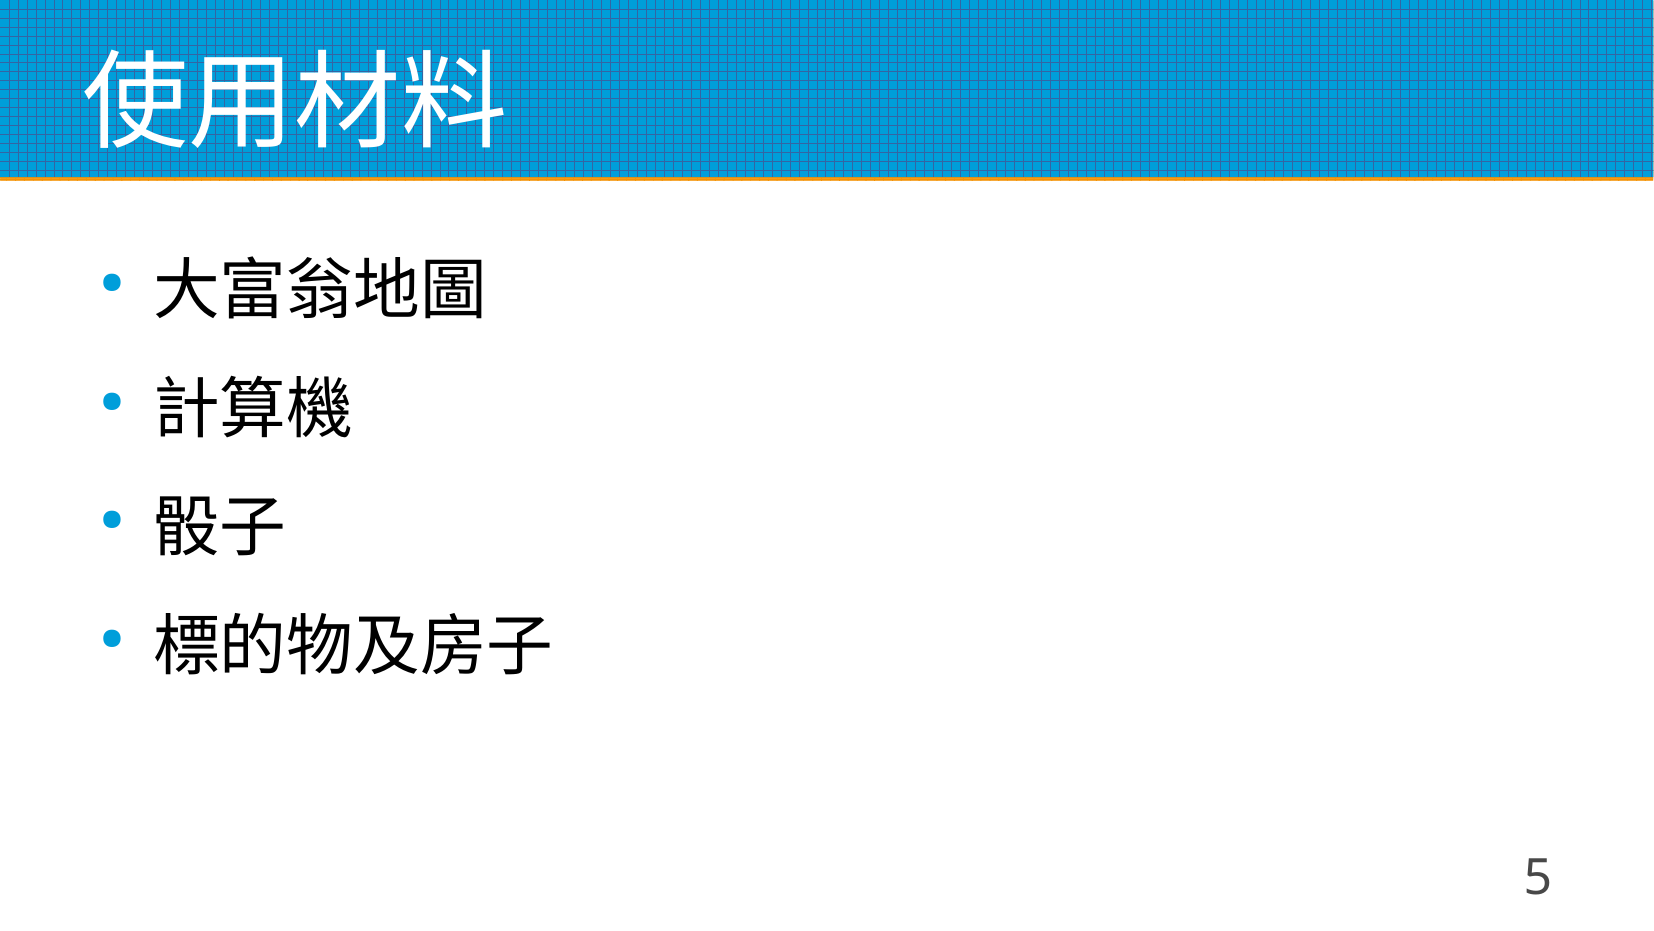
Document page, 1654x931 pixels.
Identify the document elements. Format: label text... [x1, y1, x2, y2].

title 使用材料 [82, 14, 1571, 171]
list 大富翁地圖 計算機 骰子 標的物及房子 [82, 236, 1563, 811]
